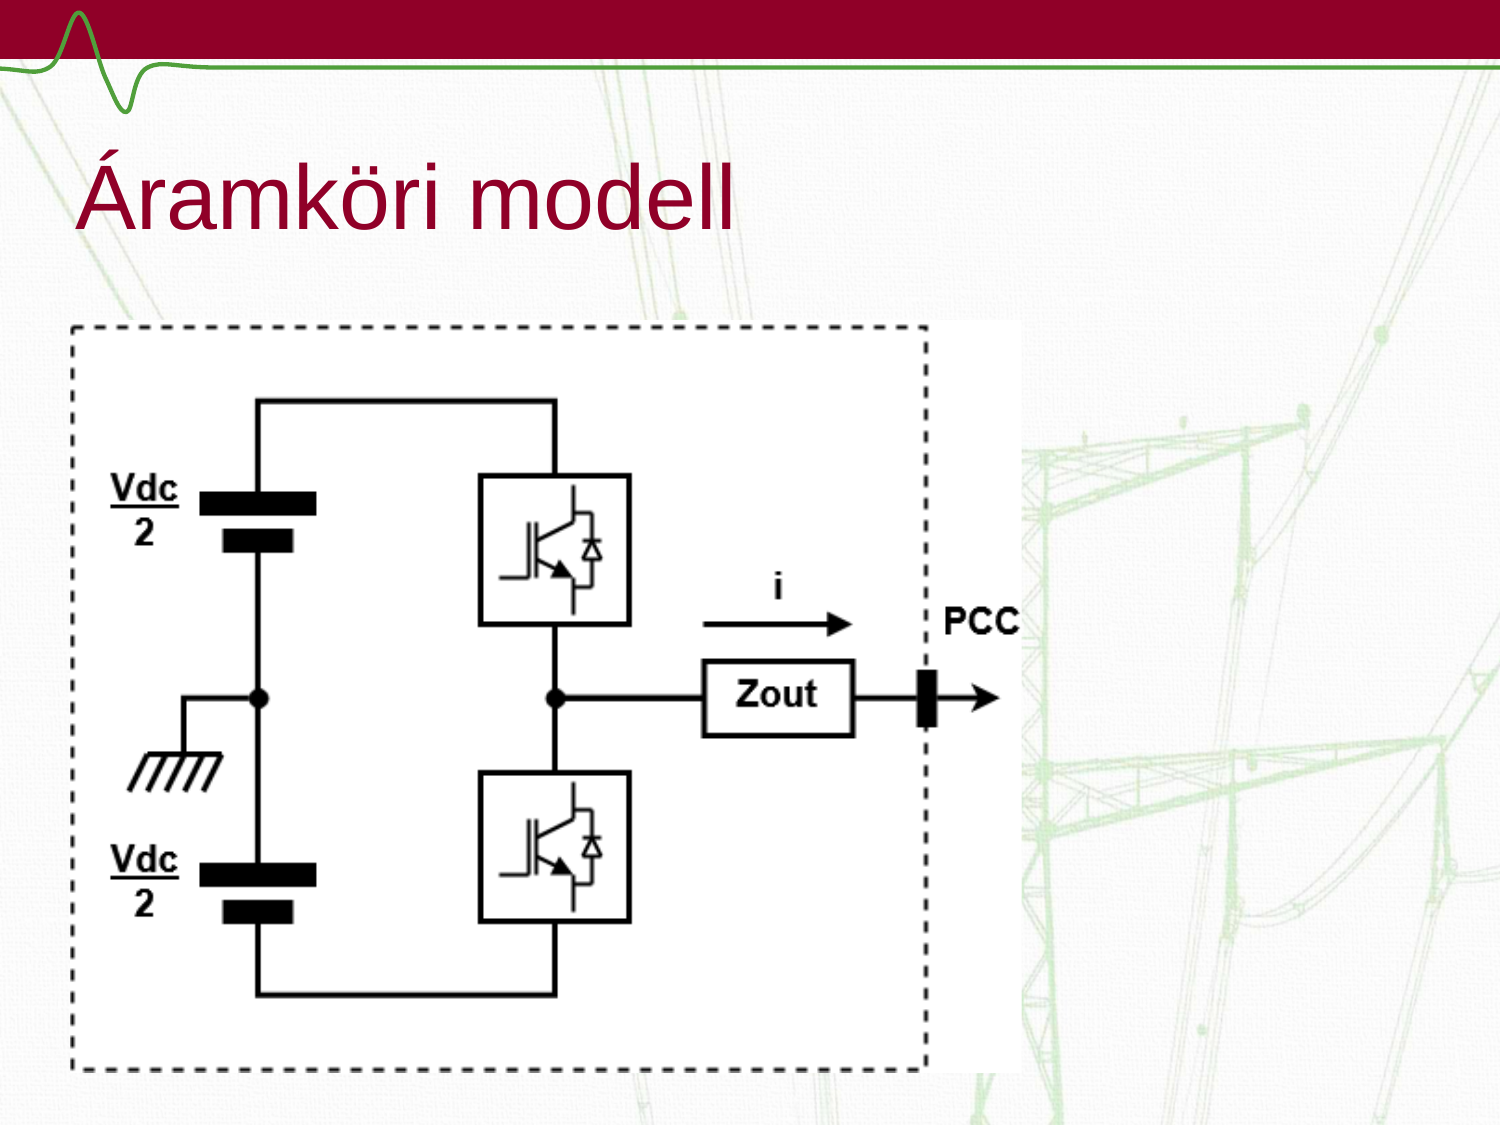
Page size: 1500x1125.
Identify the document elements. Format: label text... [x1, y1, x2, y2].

picture [0, 59, 53, 69]
picture [0, 59, 1500, 1125]
title Áramköri modell [75, 103, 1425, 292]
picture [102, 59, 1500, 103]
